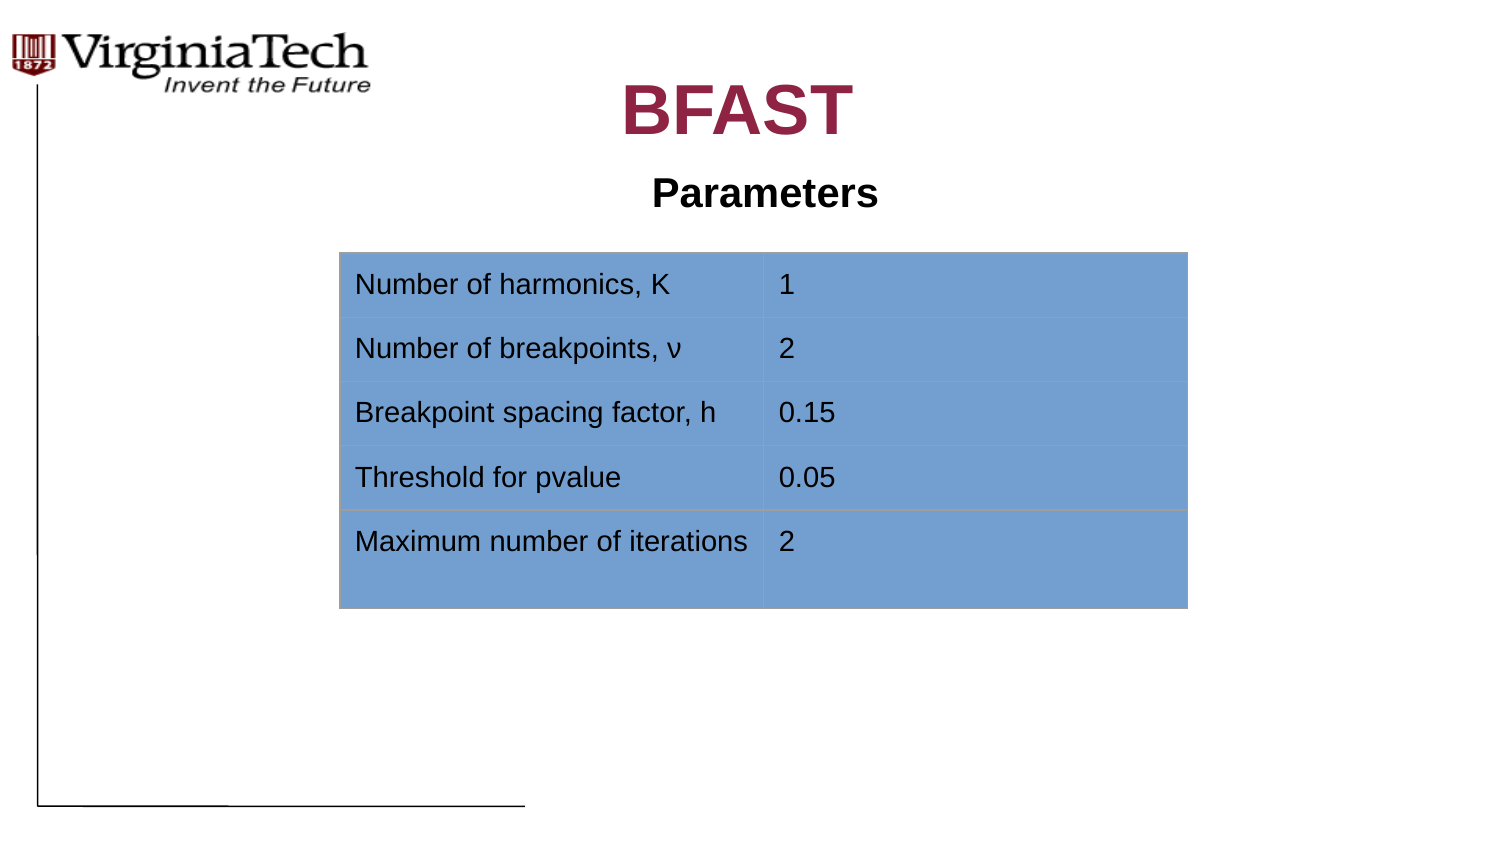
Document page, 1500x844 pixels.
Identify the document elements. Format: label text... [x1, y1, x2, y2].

table_cell 0.15 [764, 382, 1187, 445]
table_header 1 [764, 254, 1187, 317]
picture [12, 32, 372, 94]
title BFAST [90, 56, 1385, 149]
table_header Number of harmonics, K [341, 254, 763, 317]
table_cell Number of breakpoints, ν [341, 318, 763, 381]
text_box Parameters [529, 150, 1002, 232]
table_cell 0.05 [764, 446, 1187, 509]
table_cell Breakpoint spacing factor, h [341, 382, 763, 445]
table_cell 2 [764, 318, 1187, 381]
table_cell Maximum number of iterations [341, 511, 763, 608]
table_cell 2 [764, 511, 1187, 608]
table_cell Threshold for pvalue [341, 446, 763, 509]
